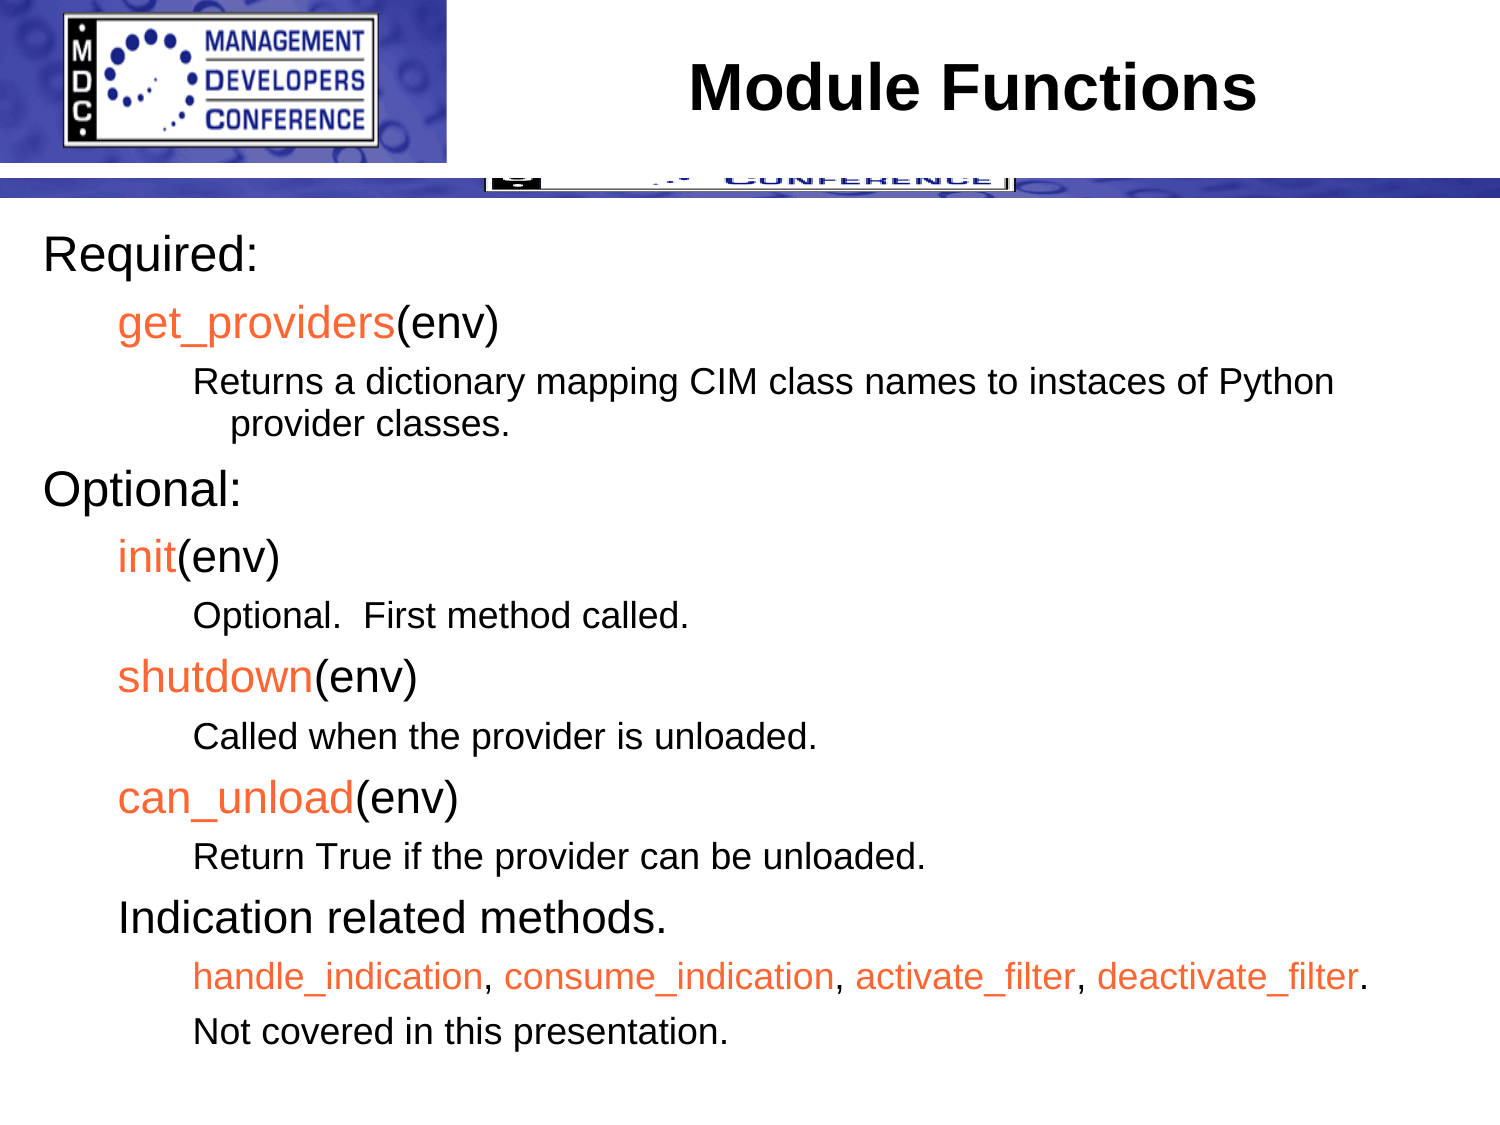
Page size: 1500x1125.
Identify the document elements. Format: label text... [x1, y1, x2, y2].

picture [0, 178, 1500, 198]
list Required: get_providers(env) Returns a dictionary mapping CIM class names to instaces of Python provider classes. Optional: init(env) Optional. First method called. shutdown(env) Called when the provider is unloaded. can_unload(env) Return True if the provider can be unloaded. Indication related methods. handle_indication, consume_indication, activate_filter, deactivate_filter. Not covered in this presentation. [42, 226, 1433, 1082]
picture [0, 0, 447, 163]
title Module Functions [447, 0, 1500, 176]
